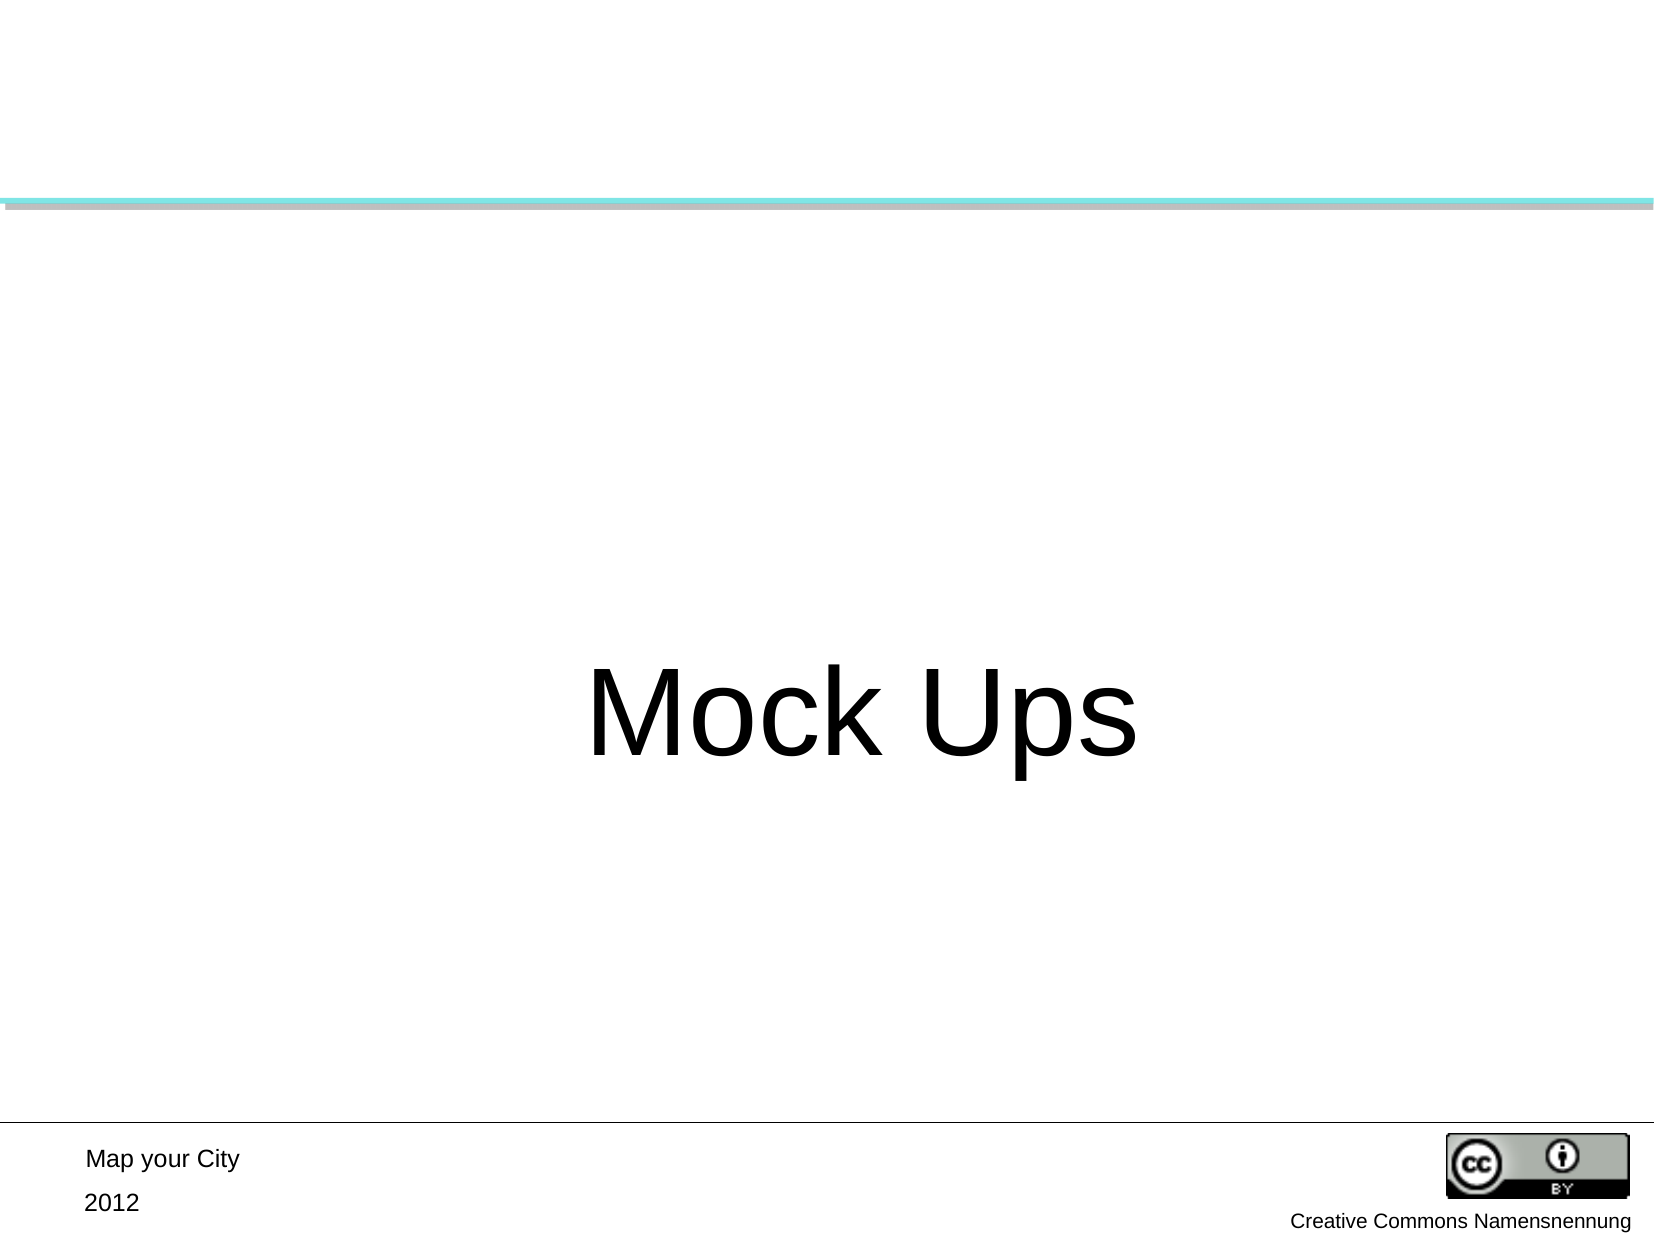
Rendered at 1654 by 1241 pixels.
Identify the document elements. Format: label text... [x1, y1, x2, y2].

list Mock Ups [82, 303, 1571, 1122]
text_box Creative Commons Namensnennung [1275, 1202, 1654, 1241]
text_box Map your City [70, 1137, 308, 1180]
text_box 2012 [69, 1181, 674, 1225]
picture [1446, 1133, 1630, 1199]
